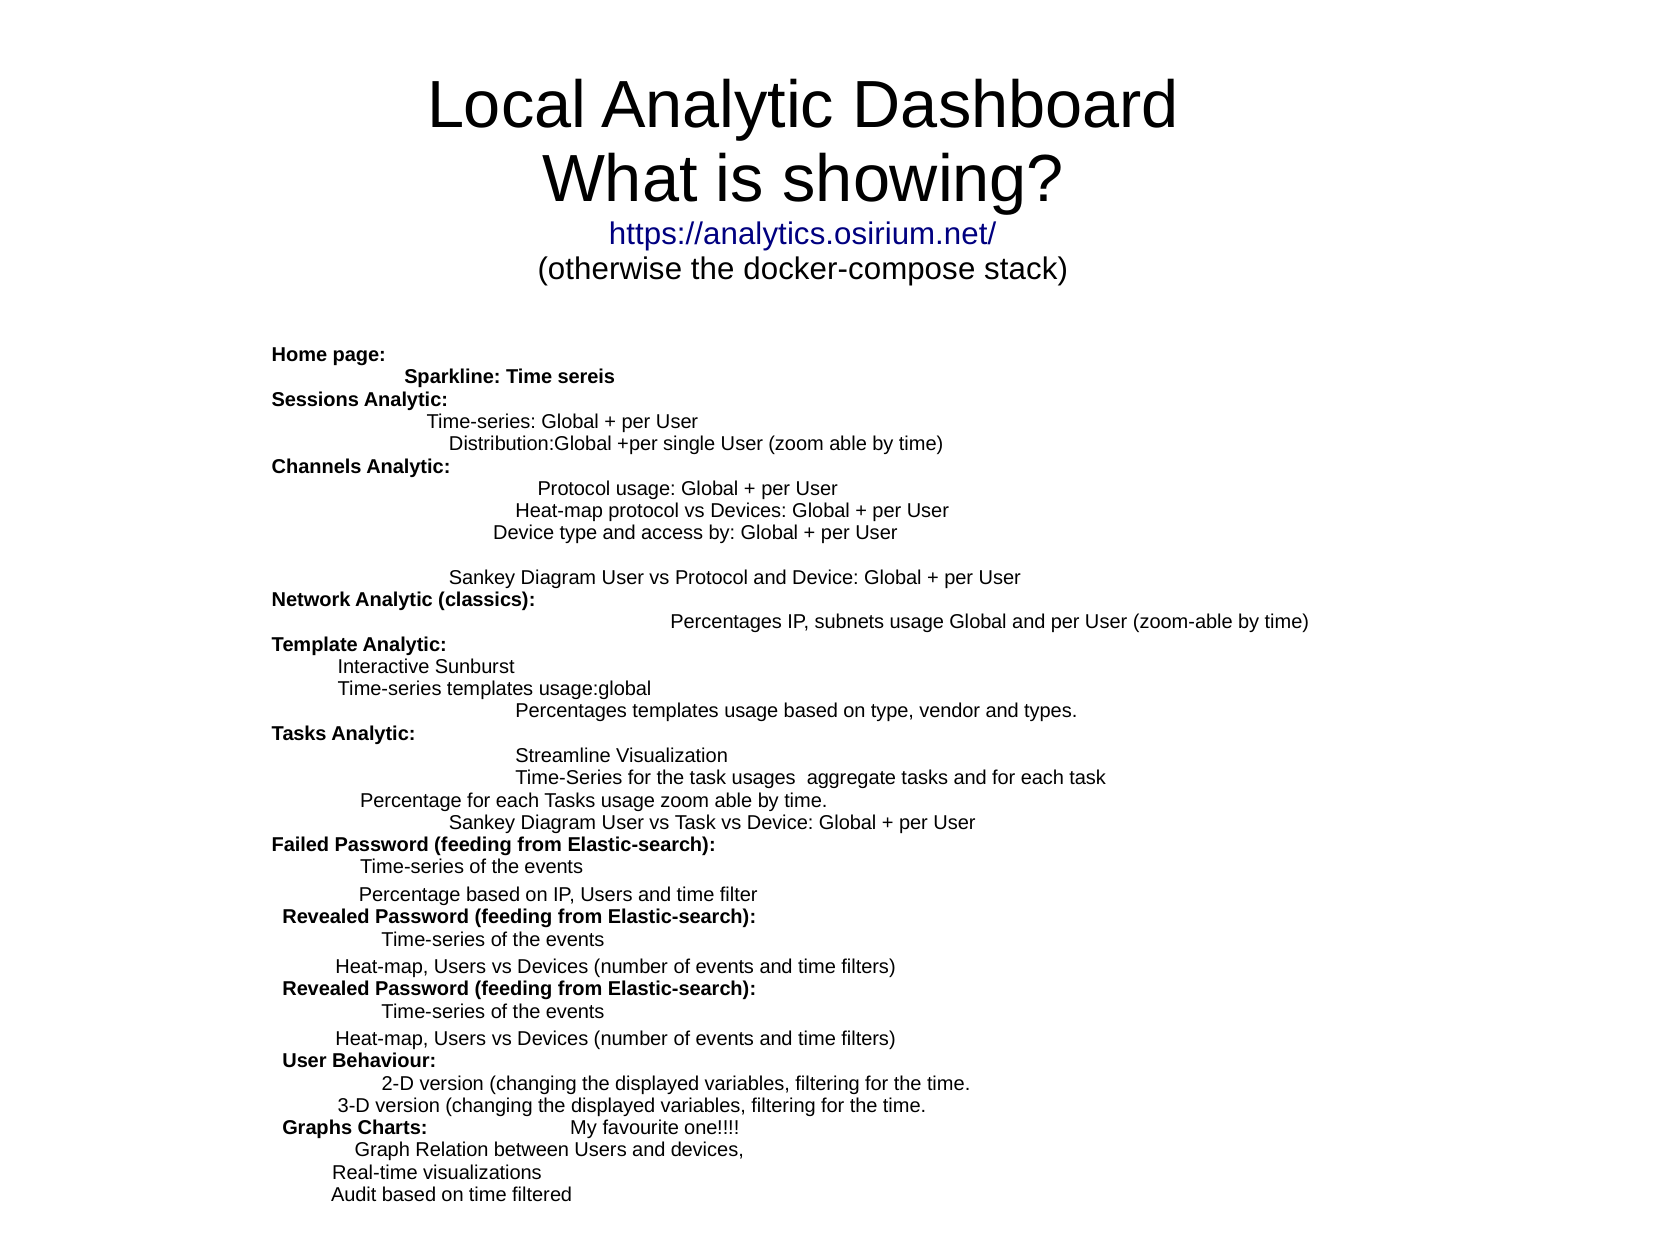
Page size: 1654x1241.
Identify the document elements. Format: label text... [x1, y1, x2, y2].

list Home page: Sparkline: Time sereis Sessions Analytic: Time-series: Global + per User Distribution:Global +per single User (zoom able by time) Channels Analytic: Protocol usage: Global + per User Heat-map protocol vs Devices: Global + per User Device type and access by: Global + per User Sankey Diagram User vs Protocol and Device: Global + per User Network Analytic (classics): Percentages IP, subnets usage Global and per User (zoom-able by time) Template Analytic: Interactive Sunburst Time-series templates usage:global Percentages templates usage based on type, vendor and types. Tasks Analytic: Streamline Visualization Time-Series for the task usages aggregate tasks and for each task Percentage for each Tasks usage zoom able by time. Sankey Diagram User vs Task vs Device: Global + per User Failed Password (feeding from Elastic-search): Time-series of the events Percentage based on IP, Users and time filter Revealed Password (feeding from Elastic-search): Time-series of the events Heat-map, Users vs Devices (number of events and time filters) Revealed Password (feeding from Elastic-search): Time-series of the events Heat-map, Users vs Devices (number of events and time filters) User Behaviour: 2-D version (changing the displayed variables, filtering for the time. 3-D version (changing the displayed variables, filtering for the time. Graphs Charts: My favourite one!!!! Graph Relation between Users and devices, Real-time visualizations Audit based on time filtered [271, 343, 1465, 1229]
title Local Analytic Dashboard What is showing? https://analytics.osirium.net/ (otherwise the docker-compose stack) [59, 0, 1548, 355]
